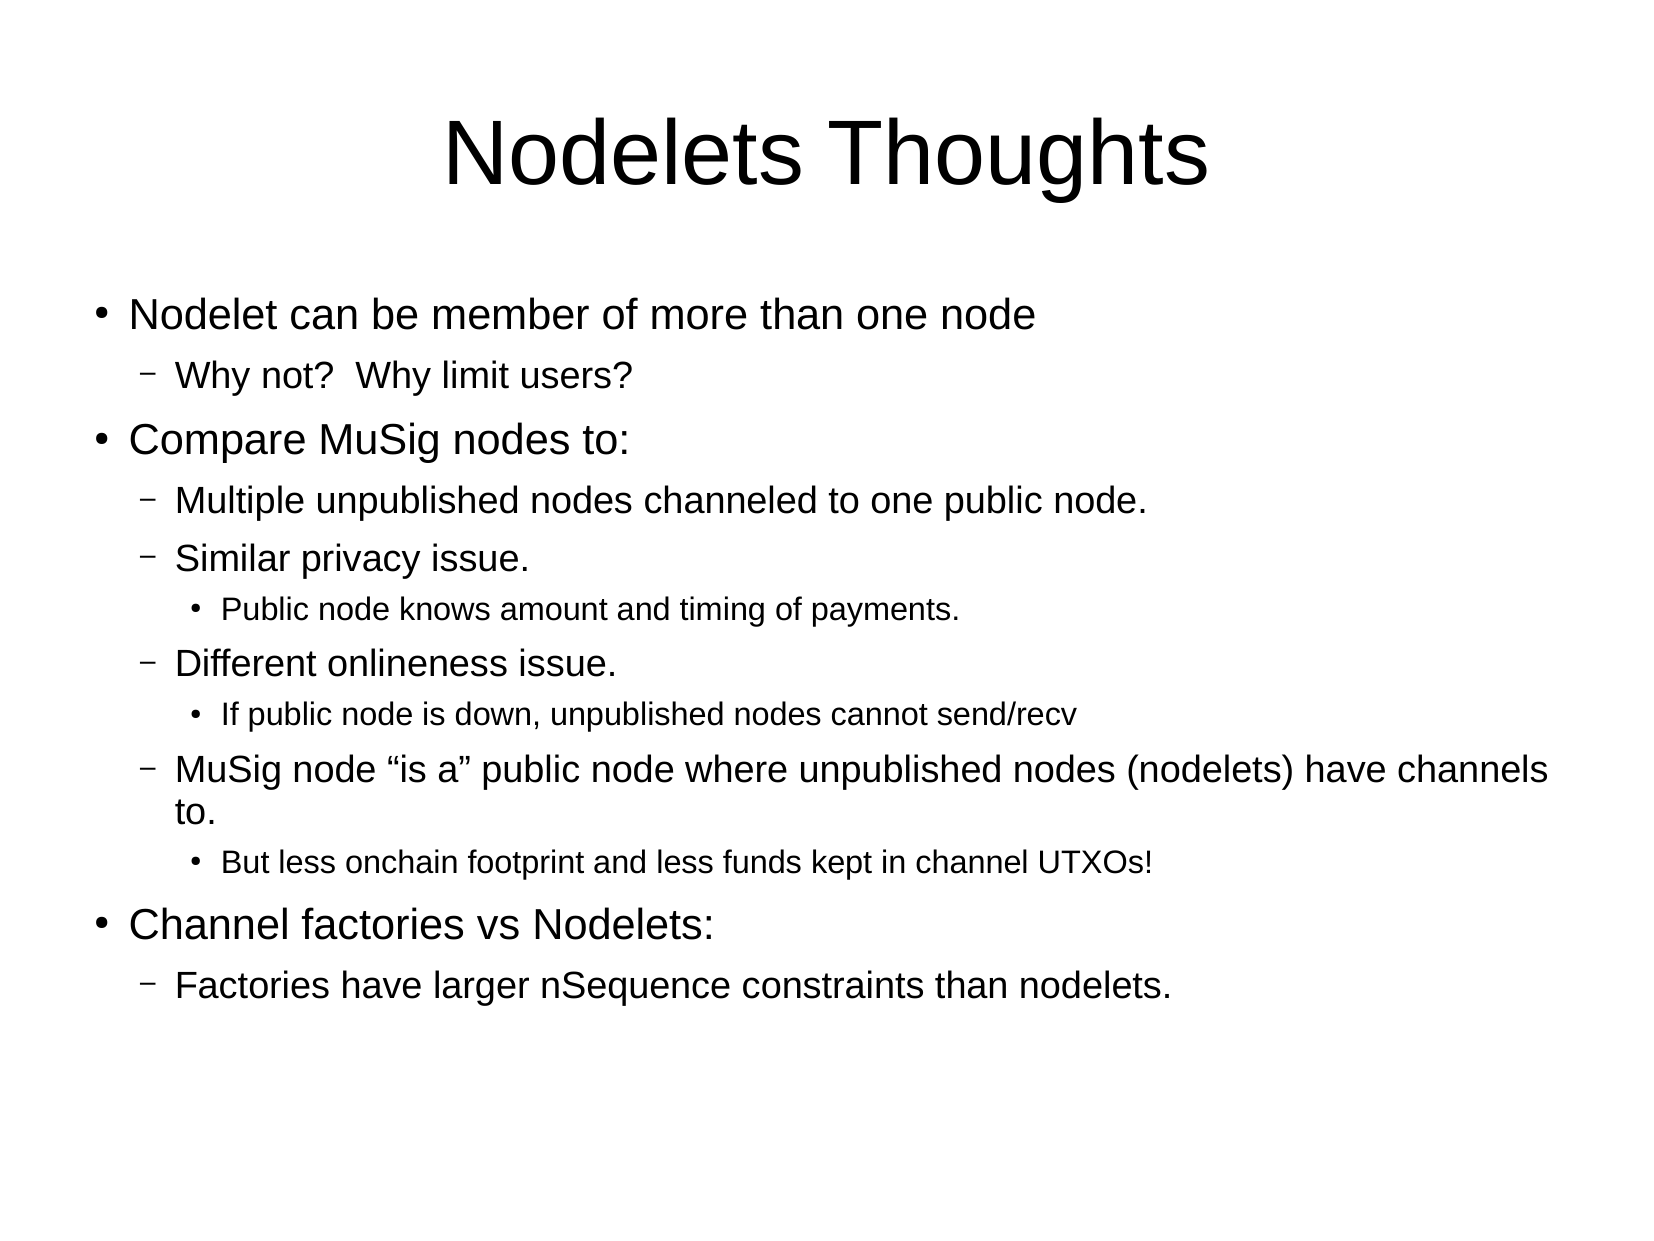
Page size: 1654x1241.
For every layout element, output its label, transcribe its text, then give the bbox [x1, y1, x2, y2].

title Nodelets Thoughts [82, 49, 1571, 257]
list Nodelet can be member of more than one node Why not? Why limit users? Compare MuSig nodes to: Multiple unpublished nodes channeled to one public node. Similar privacy issue. Public node knows amount and timing of payments. Different onlineness issue. If public node is down, unpublished nodes cannot send/recv MuSig node “is a” public node where unpublished nodes (nodelets) have channels to. But less onchain footprint and less funds kept in channel UTXOs! Channel factories vs Nodelets: Factories have larger nSequence constraints than nodelets. [82, 290, 1571, 1010]
